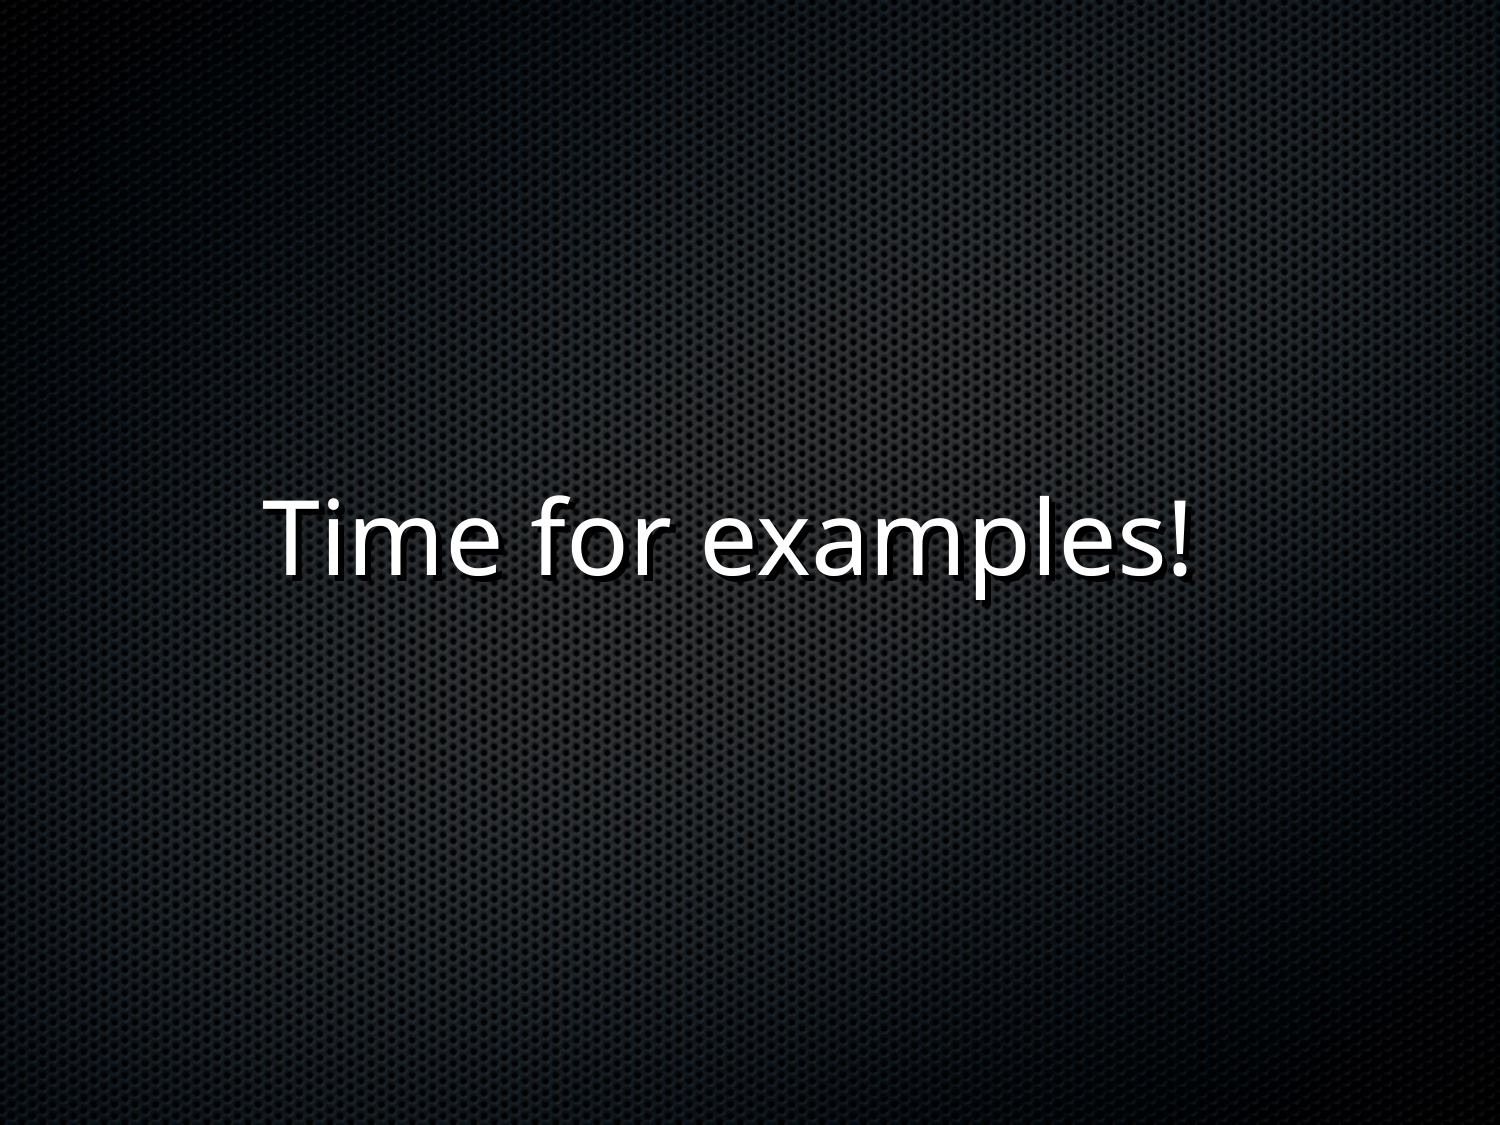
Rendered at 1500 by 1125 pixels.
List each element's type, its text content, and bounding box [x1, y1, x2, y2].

title Time for examples! [254, 393, 1500, 675]
picture [0, 0, 1500, 1125]
